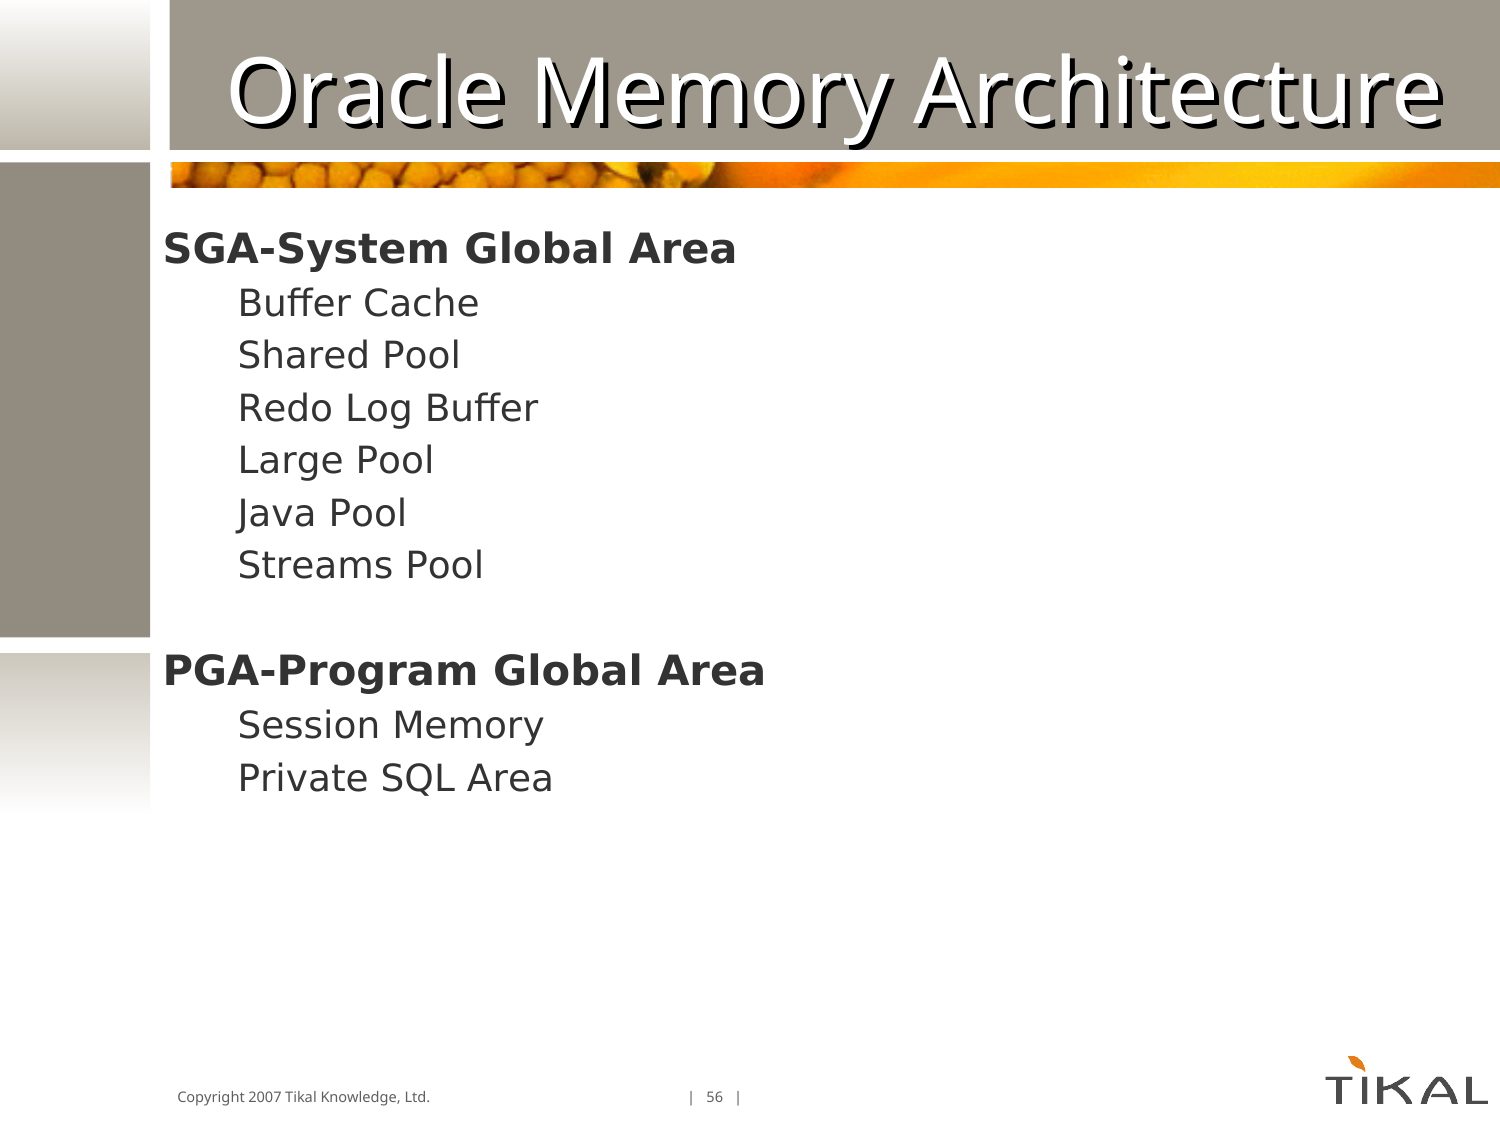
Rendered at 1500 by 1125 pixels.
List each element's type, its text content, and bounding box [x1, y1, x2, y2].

picture [170, 162, 1500, 188]
list SGA-System Global Area Buffer Cache Shared Pool Redo Log Buffer Large Pool Java Pool Streams Pool PGA-Program Global Area Session Memory Private SQL Area [162, 224, 1473, 1036]
picture [1312, 1034, 1500, 1125]
title Oracle Memory Architecture [169, 20, 1500, 157]
